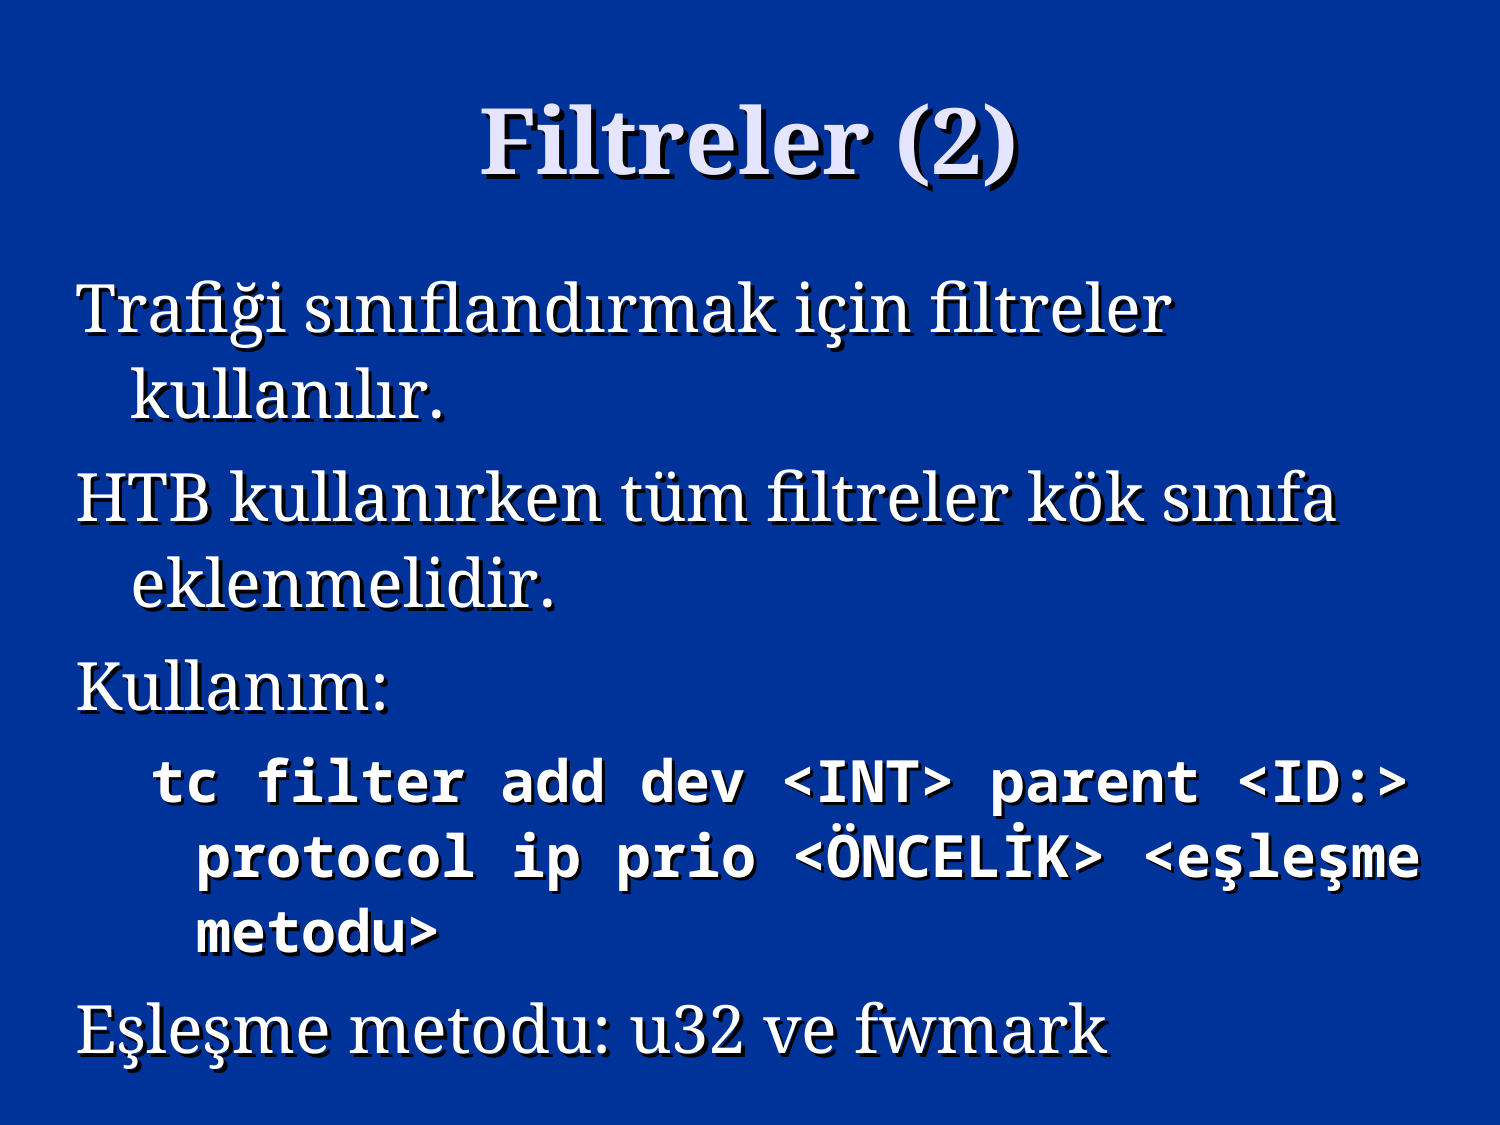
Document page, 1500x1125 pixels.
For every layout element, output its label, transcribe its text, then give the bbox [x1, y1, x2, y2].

list Trafiği sınıflandırmak için filtreler kullanılır. HTB kullanırken tüm filtreler kök sınıfa eklenmelidir. Kullanım: tc filter add dev <INT> parent <ID:> protocol ip prio <ÖNCELİK> <eşleşme metodu> Eşleşme metodu: u32 ve fwmark [74, 263, 1425, 1028]
title Filtreler (2) [74, 31, 1425, 246]
